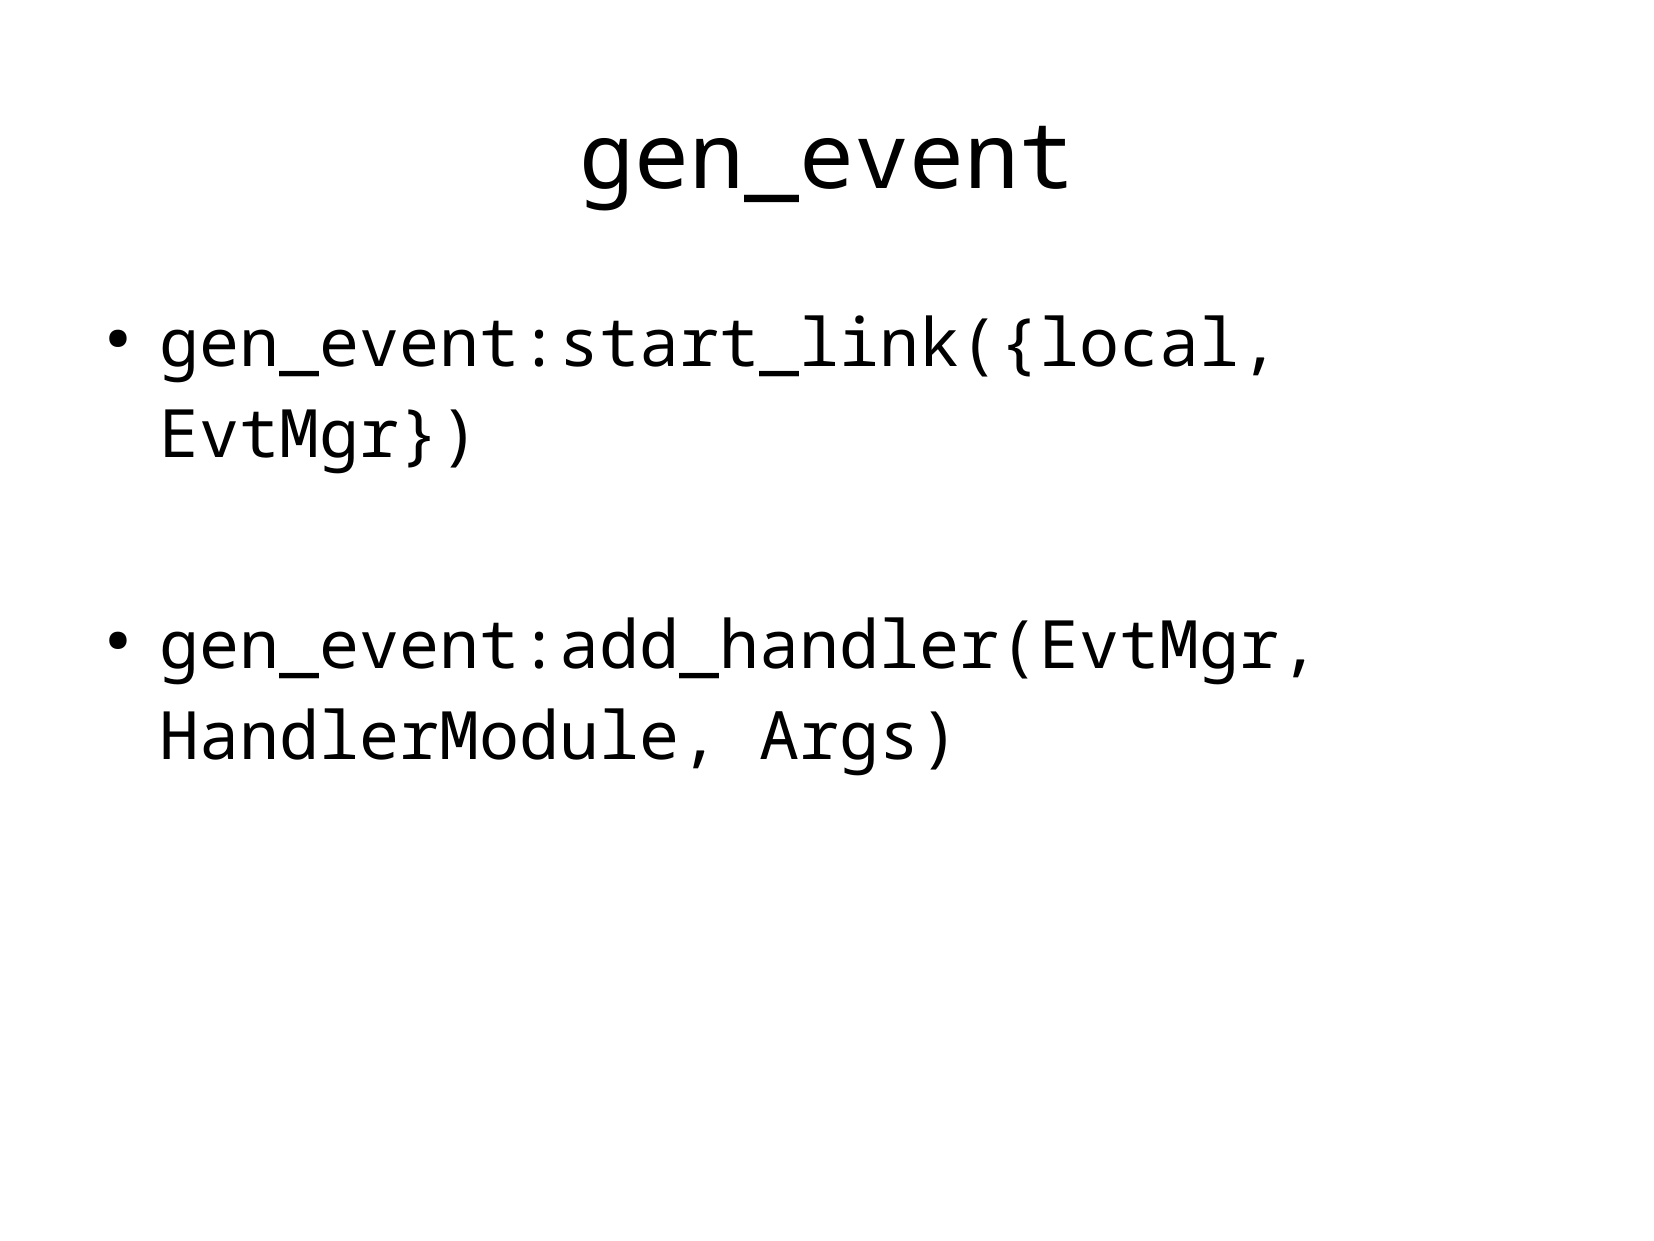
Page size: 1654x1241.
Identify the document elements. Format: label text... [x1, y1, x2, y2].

title gen_event [82, 49, 1571, 257]
list gen_event:start_link({local, EvtMgr}) gen_event:add_handler(EvtMgr, HandlerModule, Args) [88, 295, 1577, 1015]
